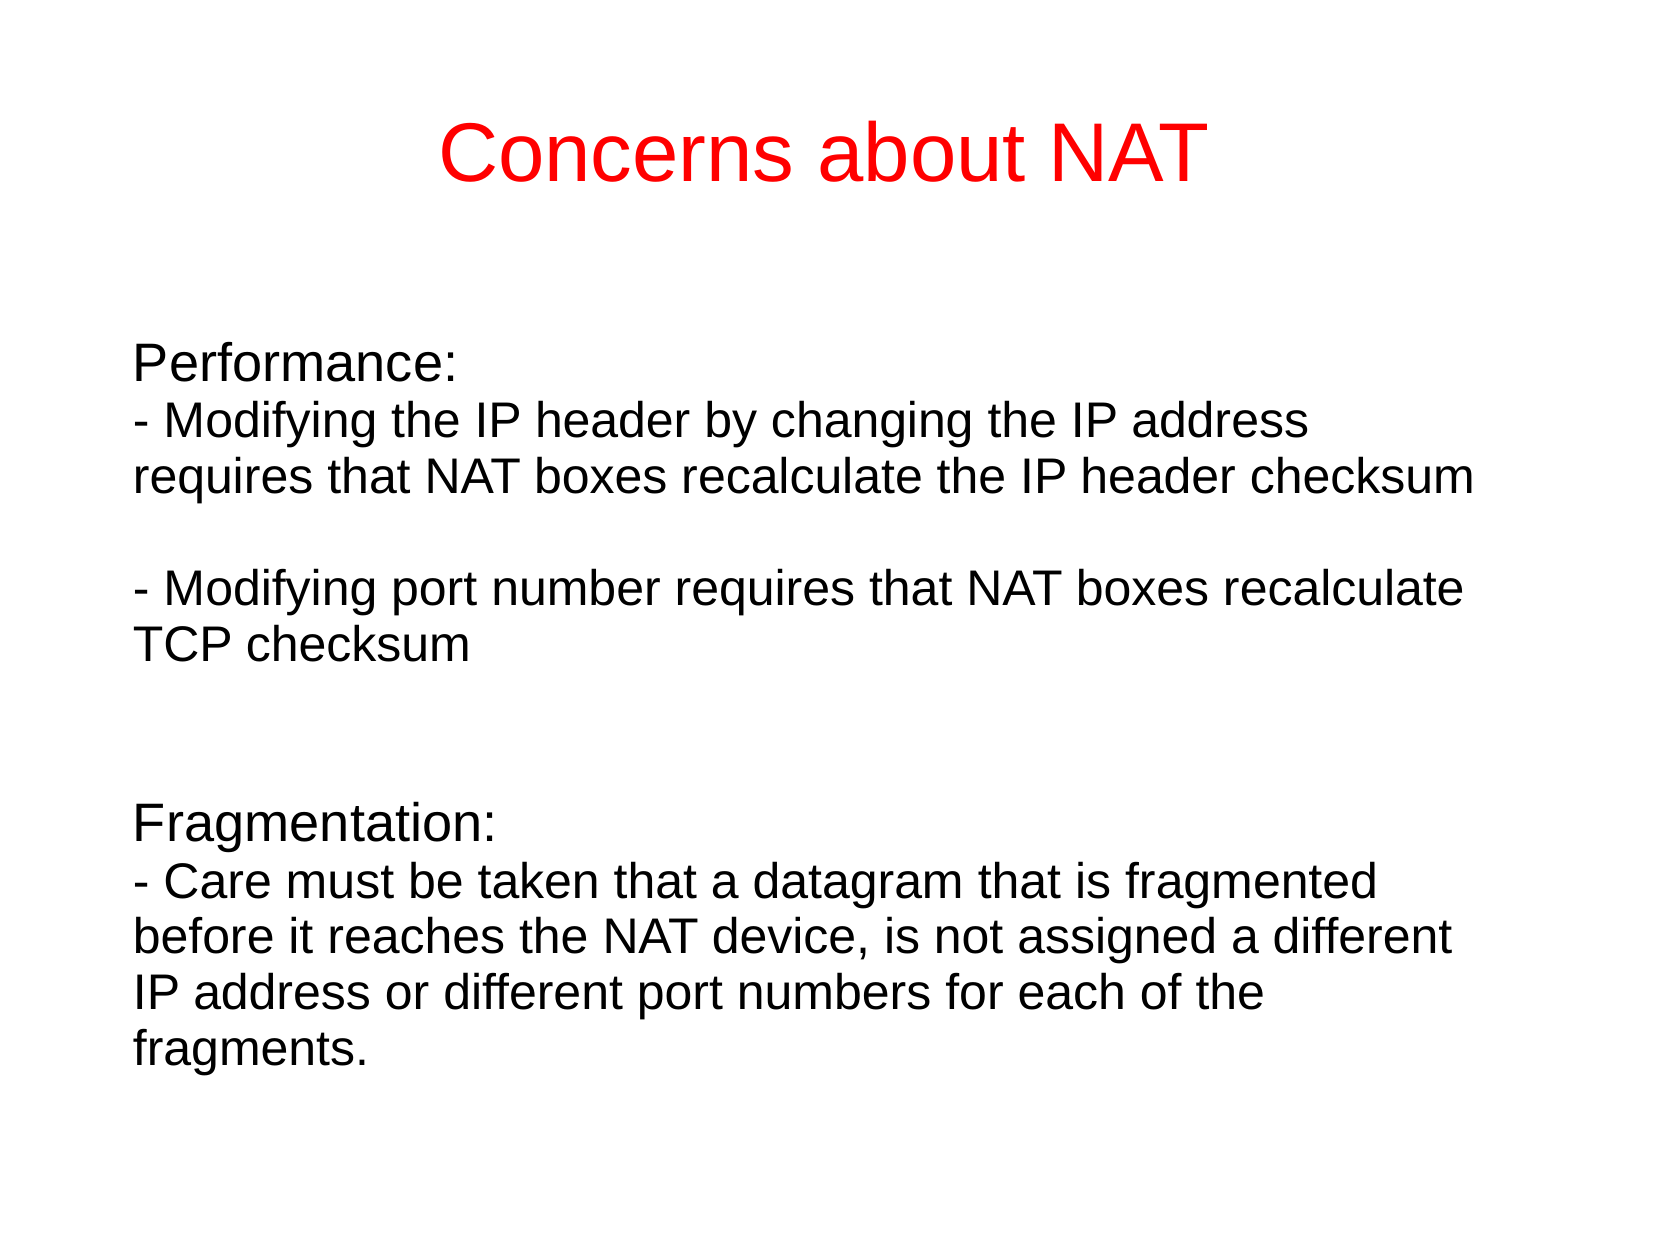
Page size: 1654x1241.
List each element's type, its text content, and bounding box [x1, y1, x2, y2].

text_box Performance: - Modifying the IP header by changing the IP address requires that NAT boxes recalculate the IP header checksum - Modifying port number requires that NAT boxes recalculate TCP checksum Fragmentation: - Care must be taken that a datagram that is fragmented before it reaches the NAT device, is not assigned a different IP address or different port numbers for each of the fragments. [118, 324, 1506, 1090]
title Concerns about NAT [11, 49, 1636, 257]
